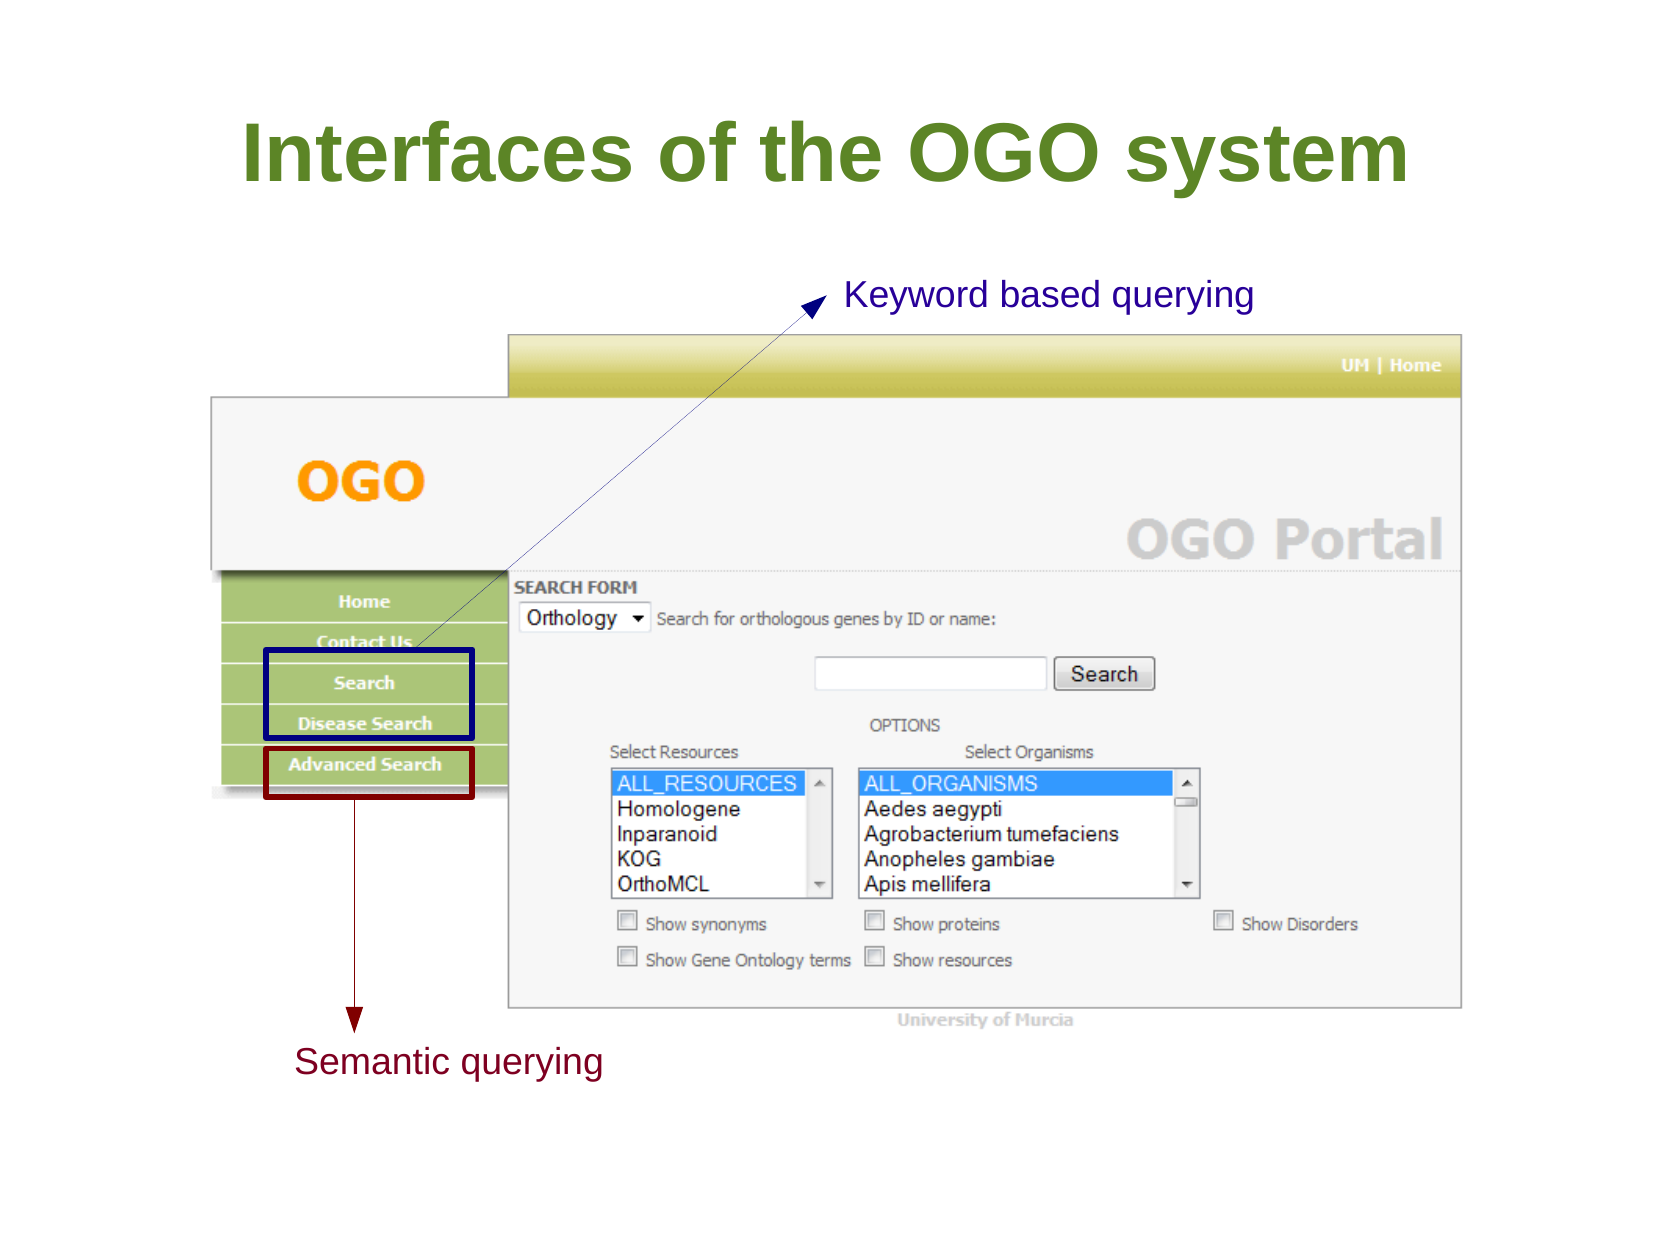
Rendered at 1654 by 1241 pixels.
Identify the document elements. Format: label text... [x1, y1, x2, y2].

title Interfaces of the OGO system [82, 49, 1571, 257]
picture [206, 334, 1467, 1034]
text_box Semantic querying [279, 1033, 621, 1095]
picture [269, 751, 469, 794]
text_box Keyword based querying [828, 265, 1270, 328]
picture [269, 653, 469, 735]
